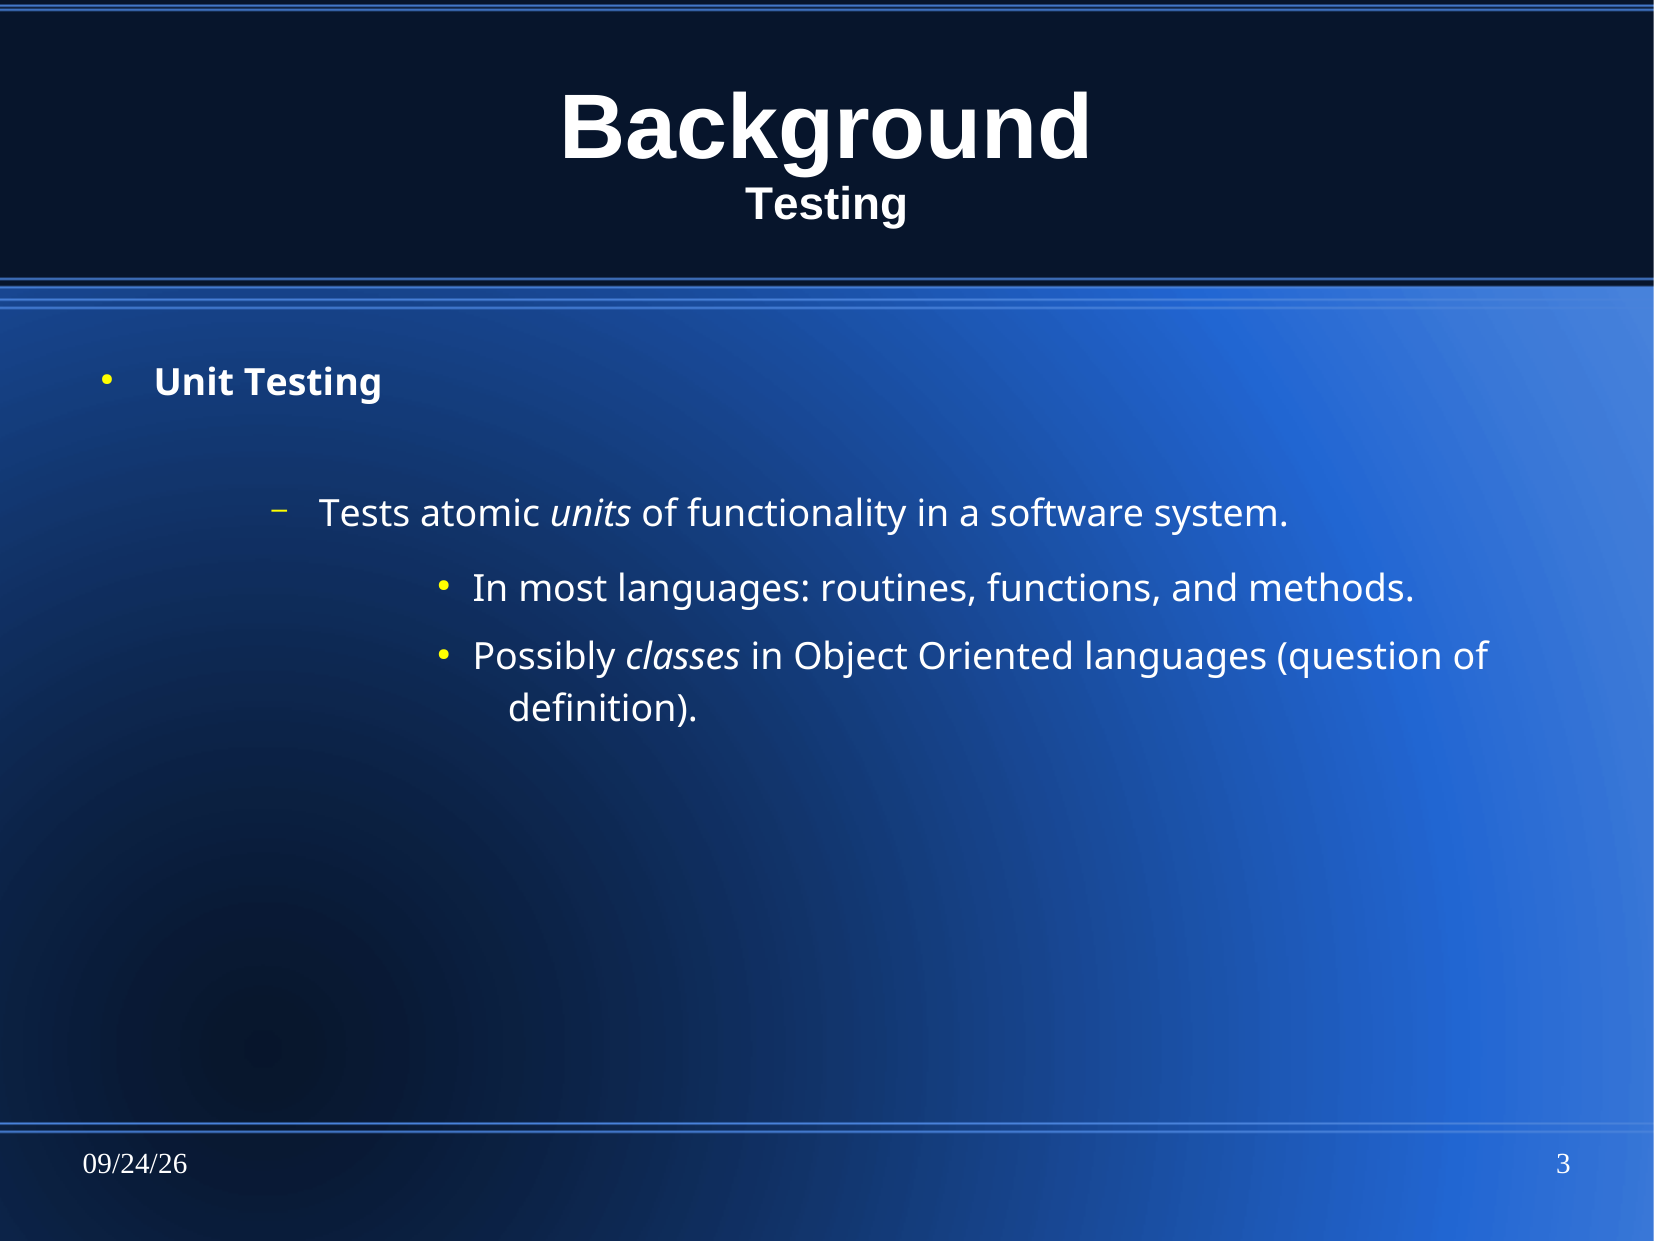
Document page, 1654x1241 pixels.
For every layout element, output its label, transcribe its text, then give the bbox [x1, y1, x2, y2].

list Unit Testing Tests atomic units of functionality in a software system. In most languages: routines, functions, and methods. Possibly classes in Object Oriented languages (question of definition). [82, 355, 1571, 1075]
title Background Testing [82, 49, 1571, 257]
picture [0, 0, 1654, 1241]
